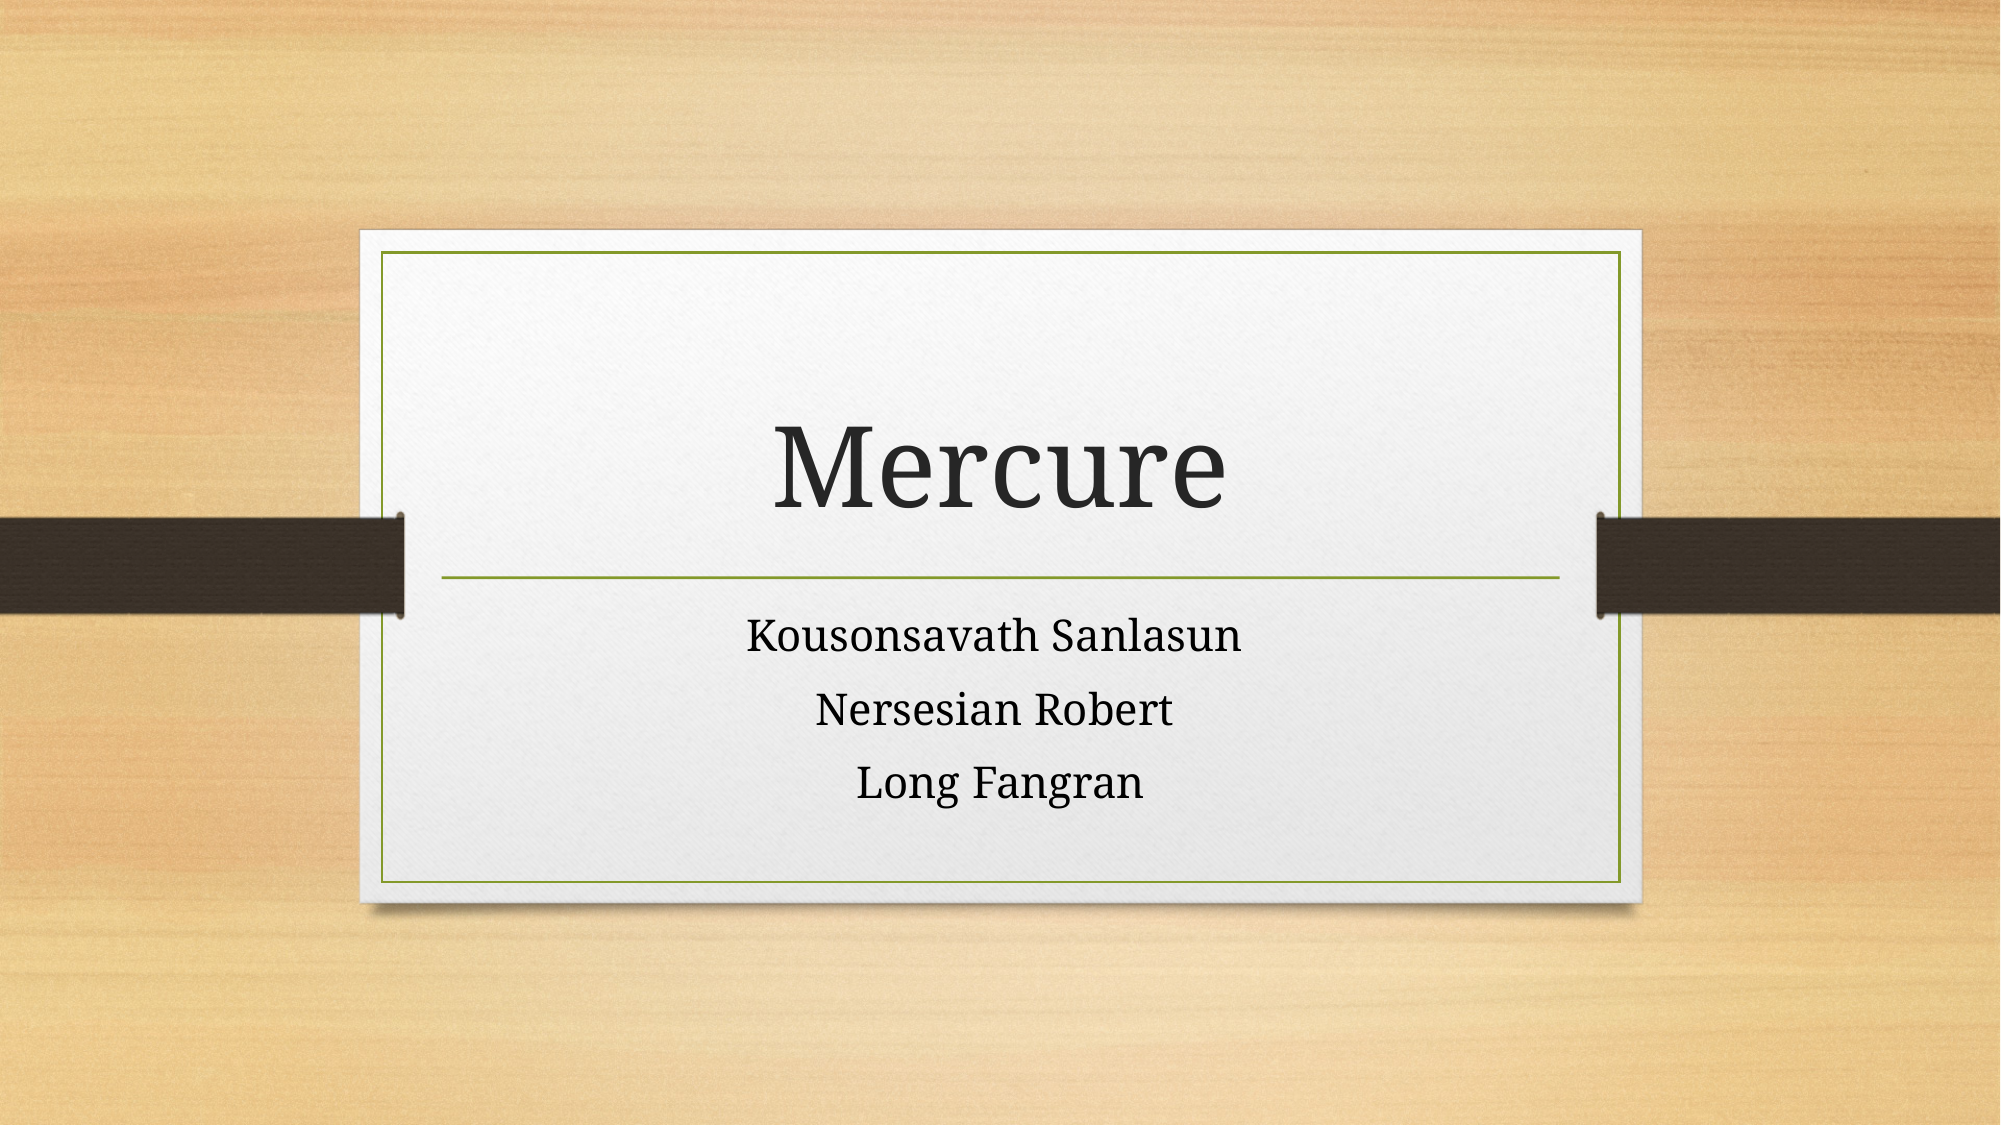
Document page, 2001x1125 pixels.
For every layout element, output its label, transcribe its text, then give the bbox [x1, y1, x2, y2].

picture [0, 0, 2001, 1125]
title Mercure [441, 412, 1560, 538]
subtitle Kousonsavath Sanlasun Nersesian Robert Long Fangran [441, 600, 1560, 817]
